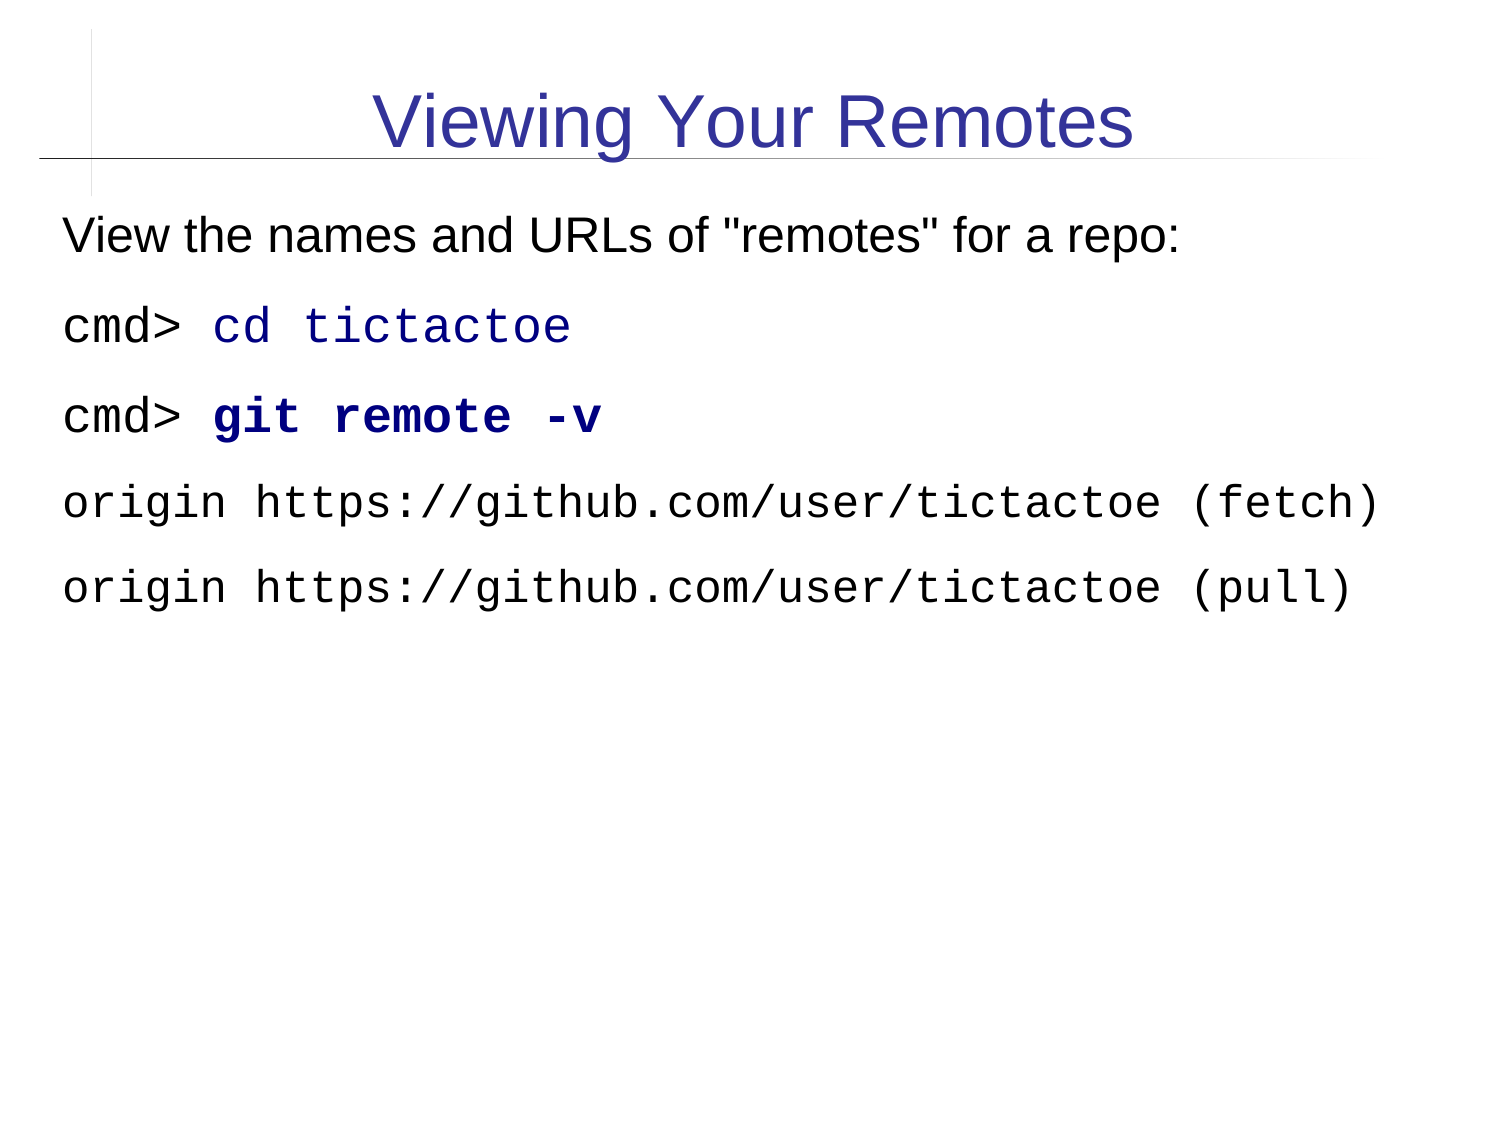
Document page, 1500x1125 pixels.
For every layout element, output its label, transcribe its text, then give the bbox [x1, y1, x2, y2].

list View the names and URLs of "remotes" for a repo: cmd> cd tictactoe cmd> git remote -v origin https://github.com/user/tictactoe (fetch) origin https://github.com/user/tictactoe (pull) [45, 195, 1441, 1080]
title Viewing Your Remotes [104, 29, 1404, 171]
